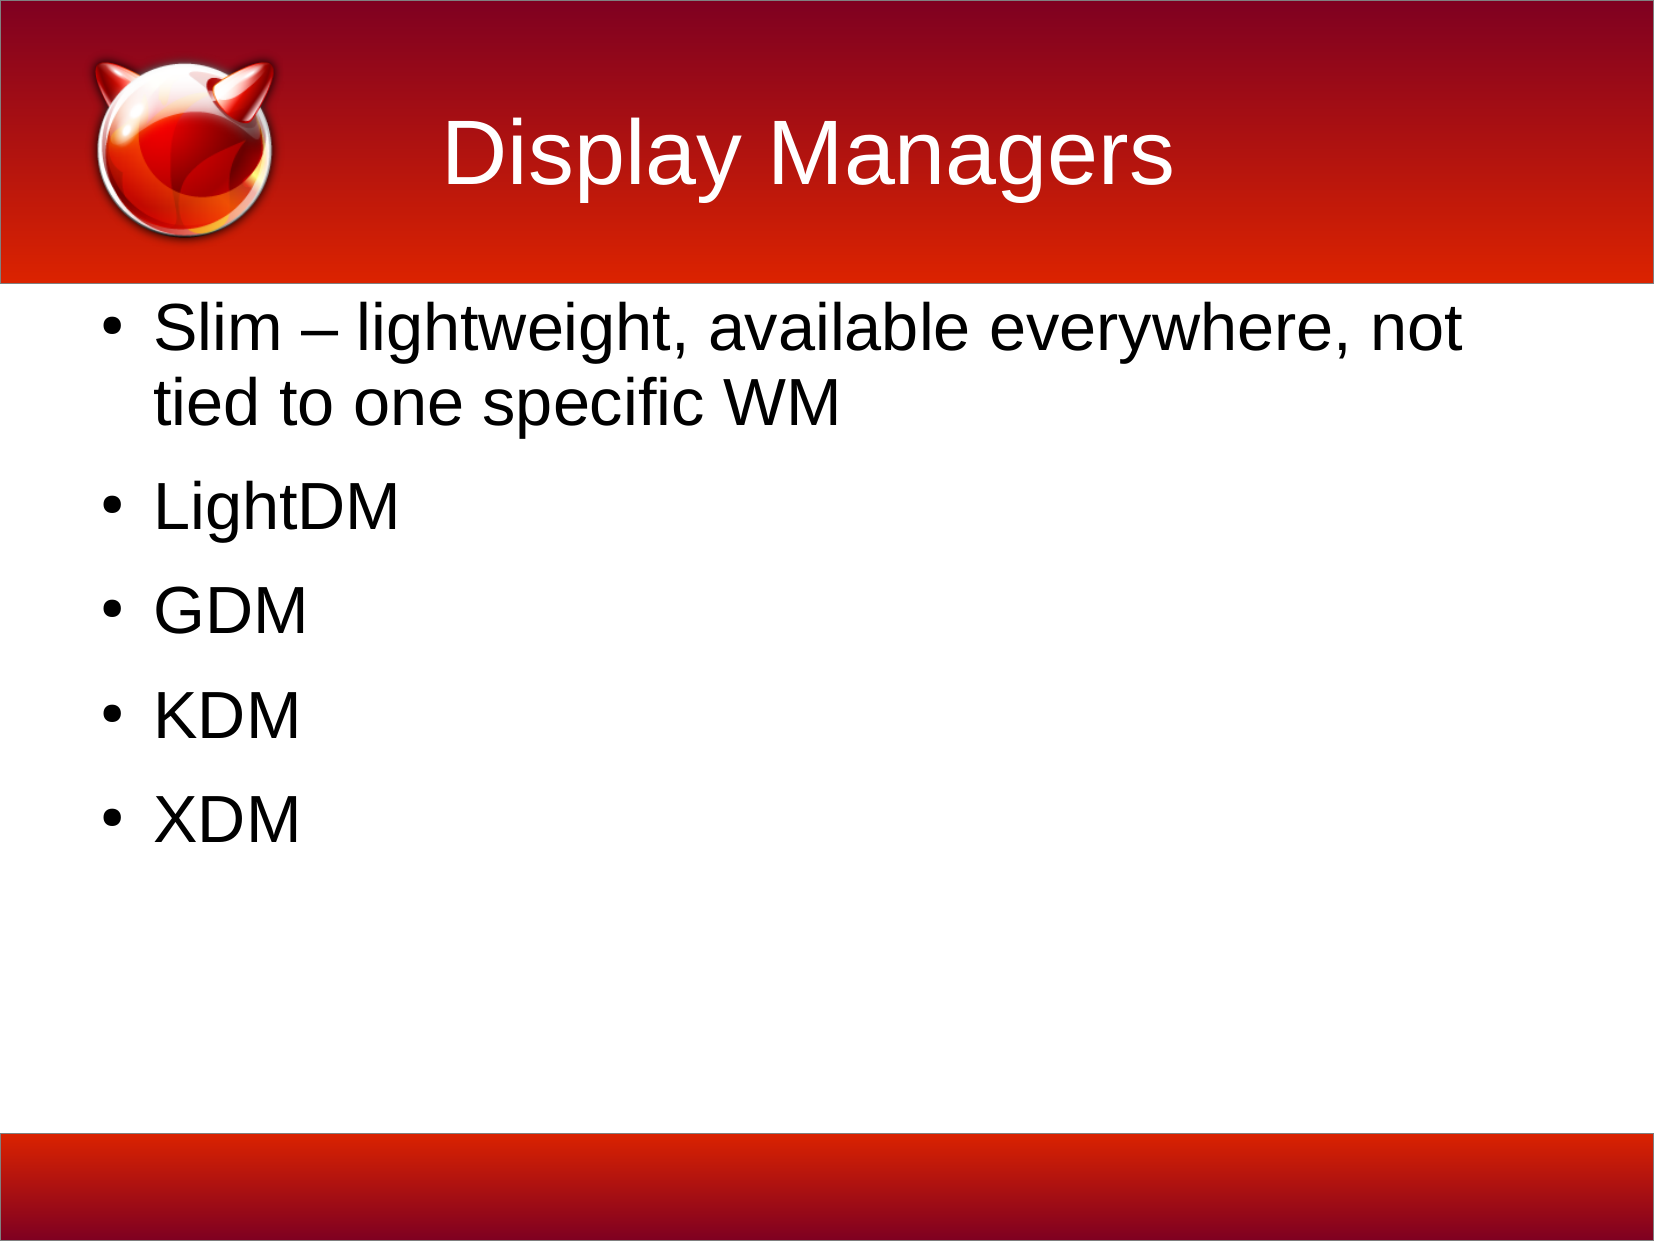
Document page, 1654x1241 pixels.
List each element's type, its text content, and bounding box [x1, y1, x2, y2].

list Slim – lightweight, available everywhere, not tied to one specific WM LightDM GDM KDM XDM [82, 290, 1538, 1010]
title Display Managers [82, 49, 1536, 257]
